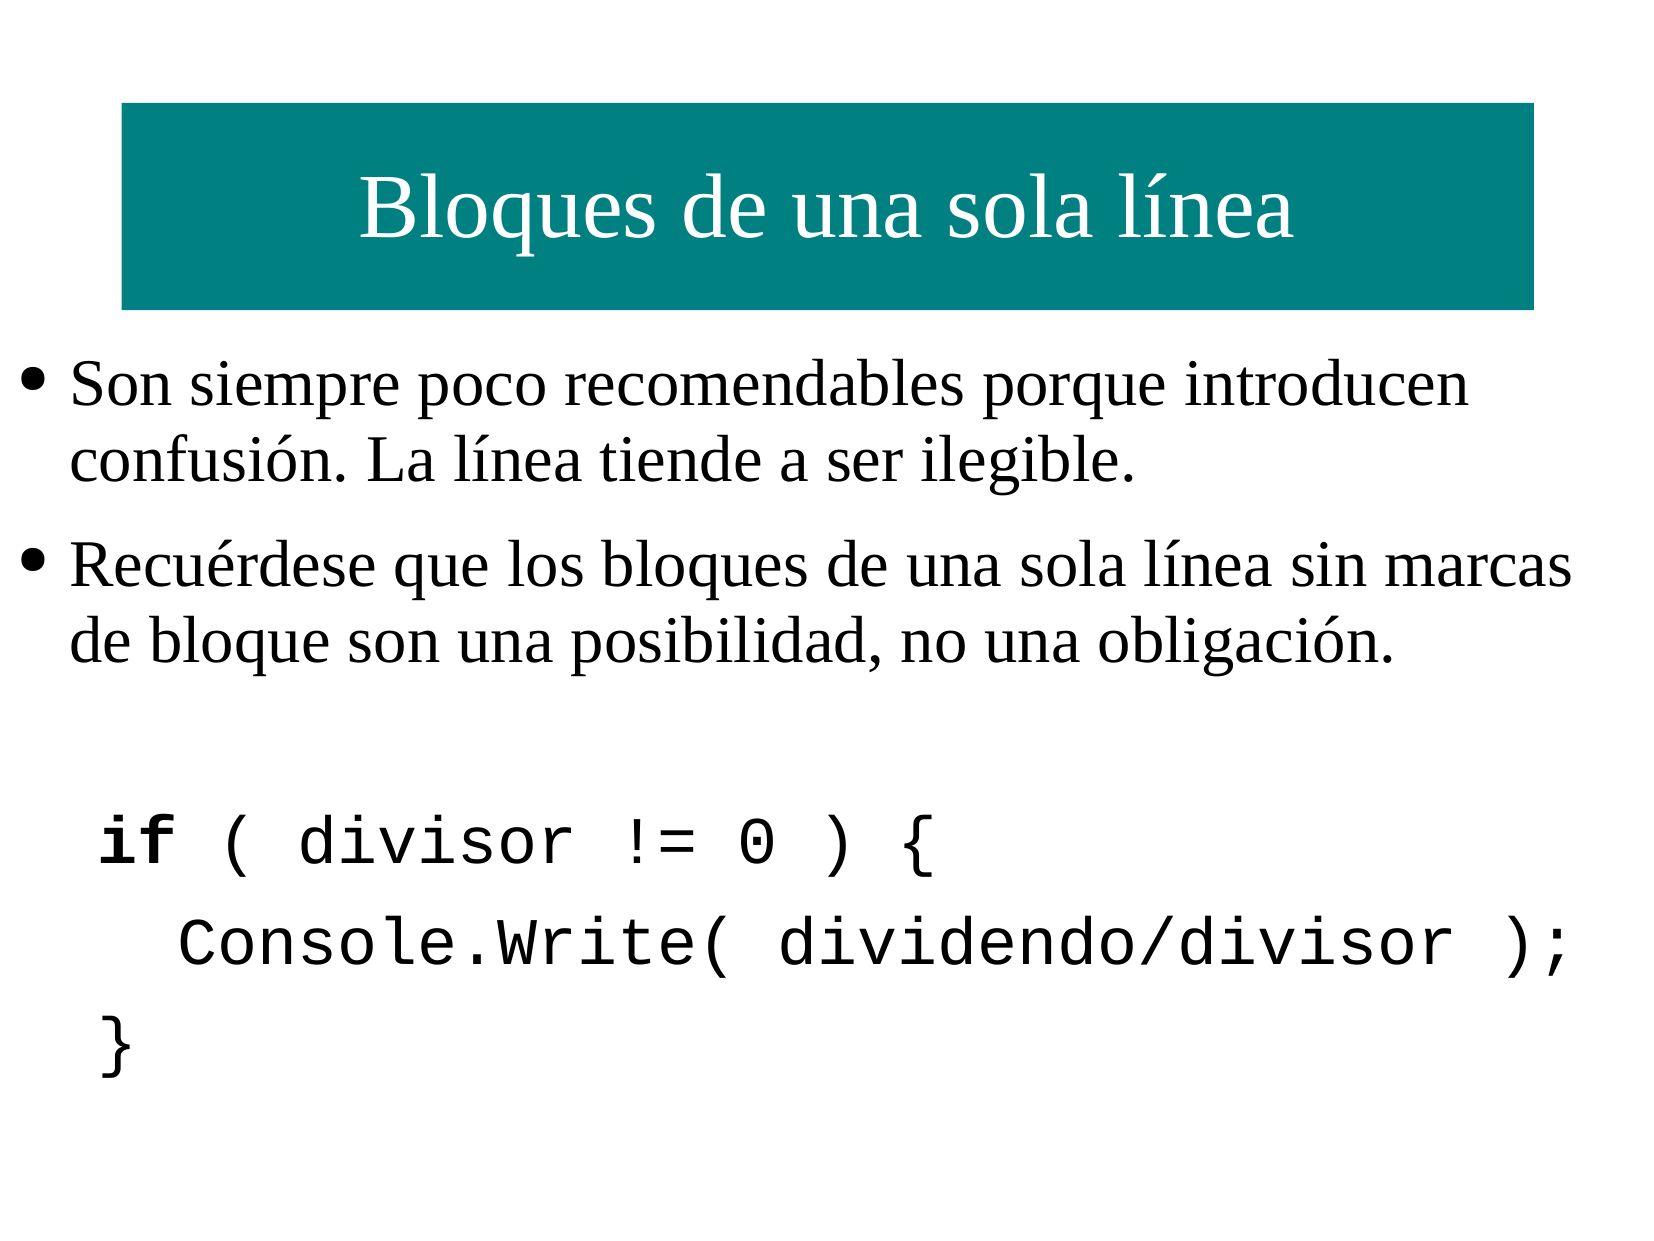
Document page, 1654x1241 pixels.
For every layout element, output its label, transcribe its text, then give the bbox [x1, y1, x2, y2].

text_box [121, 102, 1534, 154]
text_box [121, 259, 1534, 311]
text_box Son siempre poco recomendables porque introducen confusión. La línea tiende a ser ilegible. Recuérdese que los bloques de una sola línea sin marcas de bloque son una posibilidad, no una obligación. if ( divisor != 0 ) { Console.Write( dividendo/divisor ); } [0, 344, 1654, 1079]
text_box Bloques de una sola línea [121, 154, 1534, 259]
